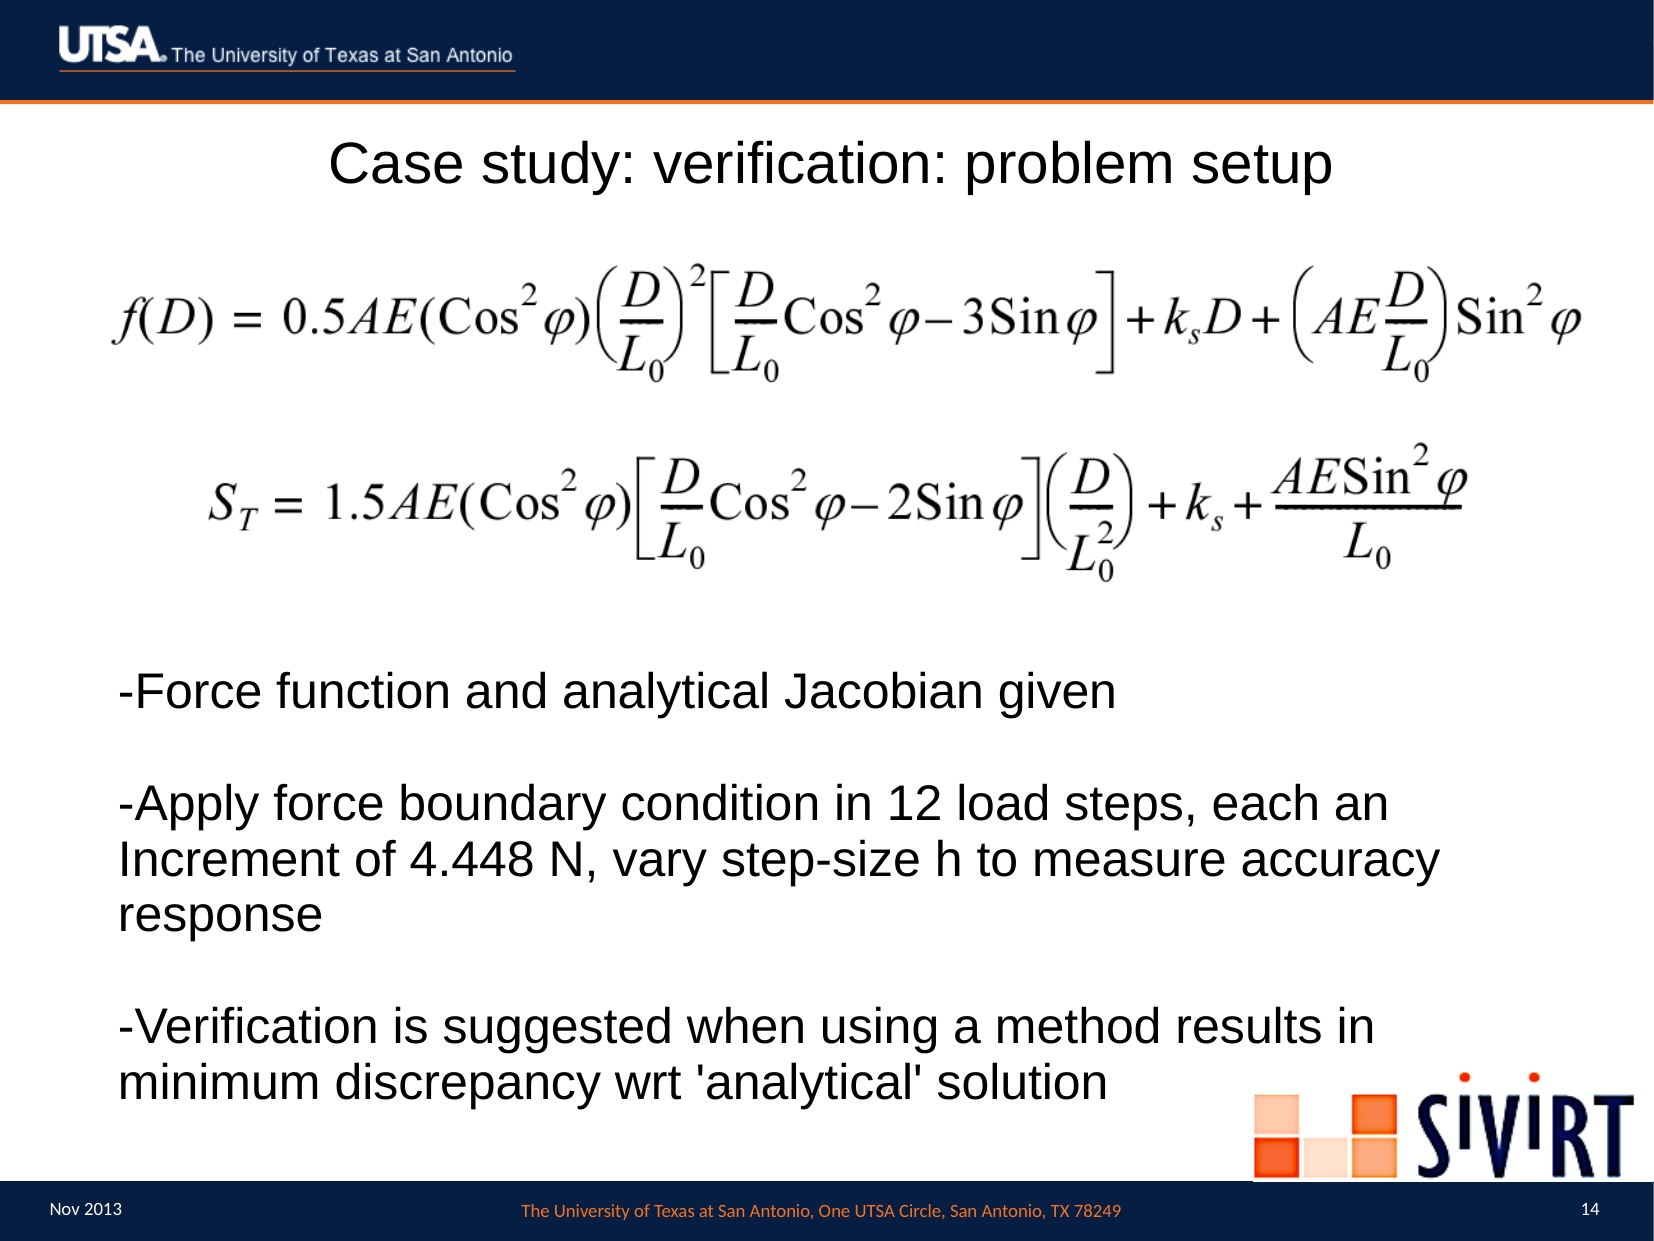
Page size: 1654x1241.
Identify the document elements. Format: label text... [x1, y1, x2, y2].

title Case study: verification: problem setup [51, 30, 1614, 296]
picture [1559, 1064, 1654, 1182]
text_box -Force function and analytical Jacobian given -Apply force boundary condition in 12 load steps, each an Increment of 4.448 N, vary step-size h to measure accuracy response -Verification is suggested when using a method results in minimum discrepancy wrt 'analytical' solution [103, 656, 1559, 1241]
picture [95, 249, 1614, 592]
picture [0, 0, 1654, 100]
